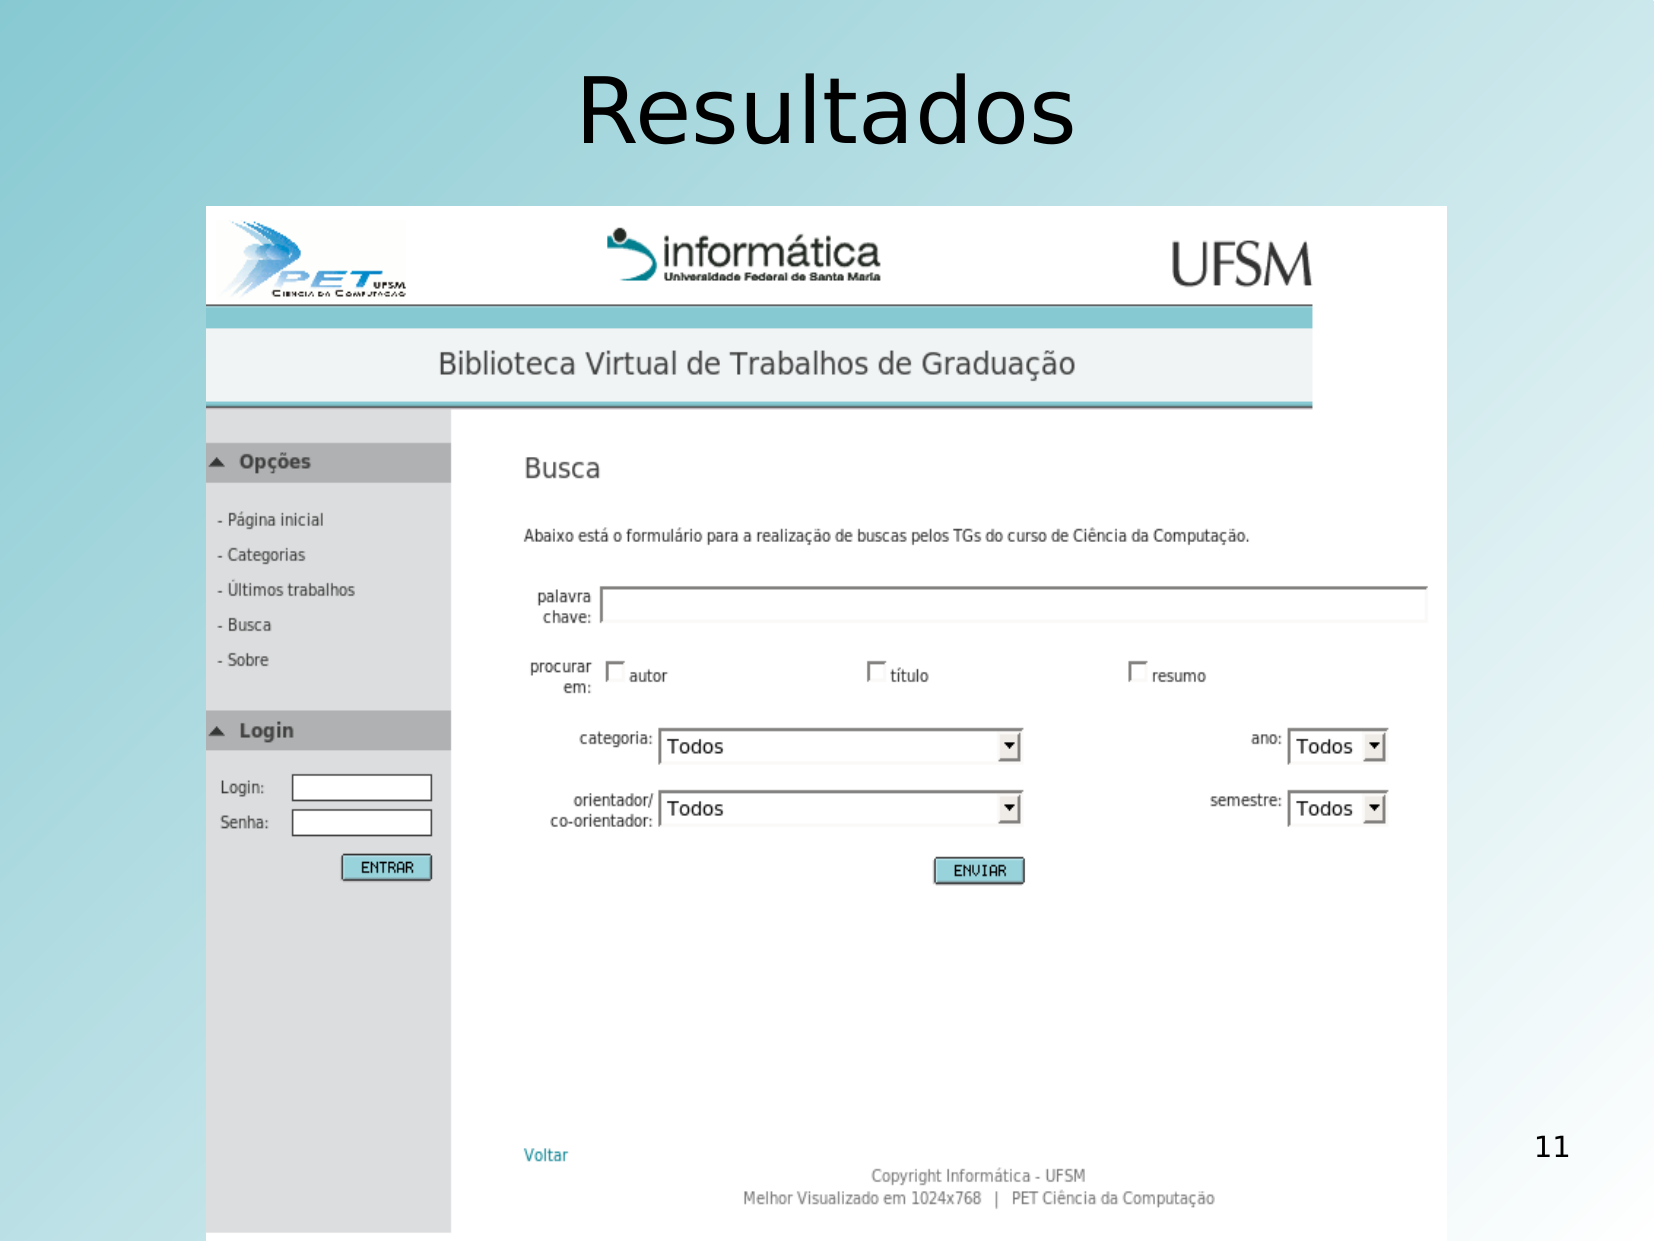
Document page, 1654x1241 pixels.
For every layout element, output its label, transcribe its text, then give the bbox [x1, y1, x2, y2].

picture [206, 206, 1447, 1241]
title Resultados [82, 15, 1571, 208]
